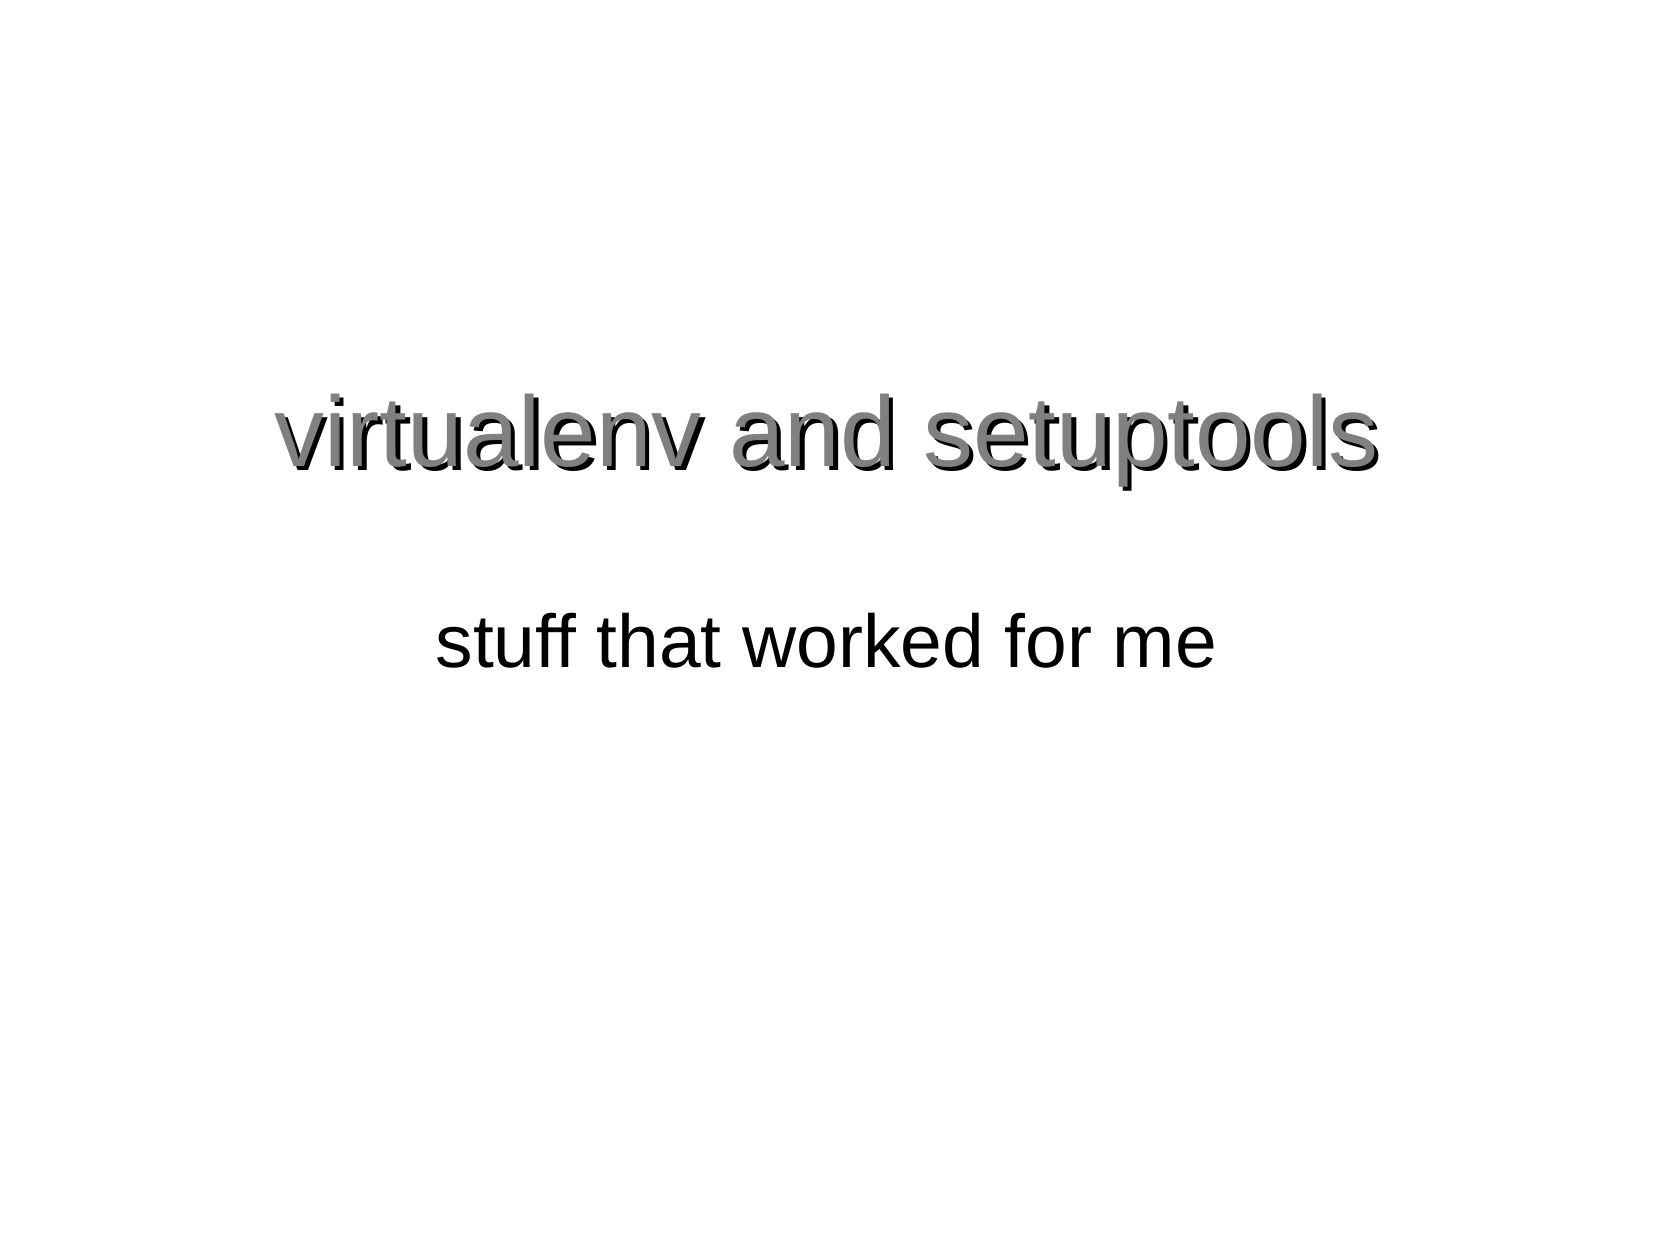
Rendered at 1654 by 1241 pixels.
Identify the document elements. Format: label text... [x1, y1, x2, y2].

subtitle virtualenv and setuptools stuff that worked for me [82, 49, 1571, 1010]
